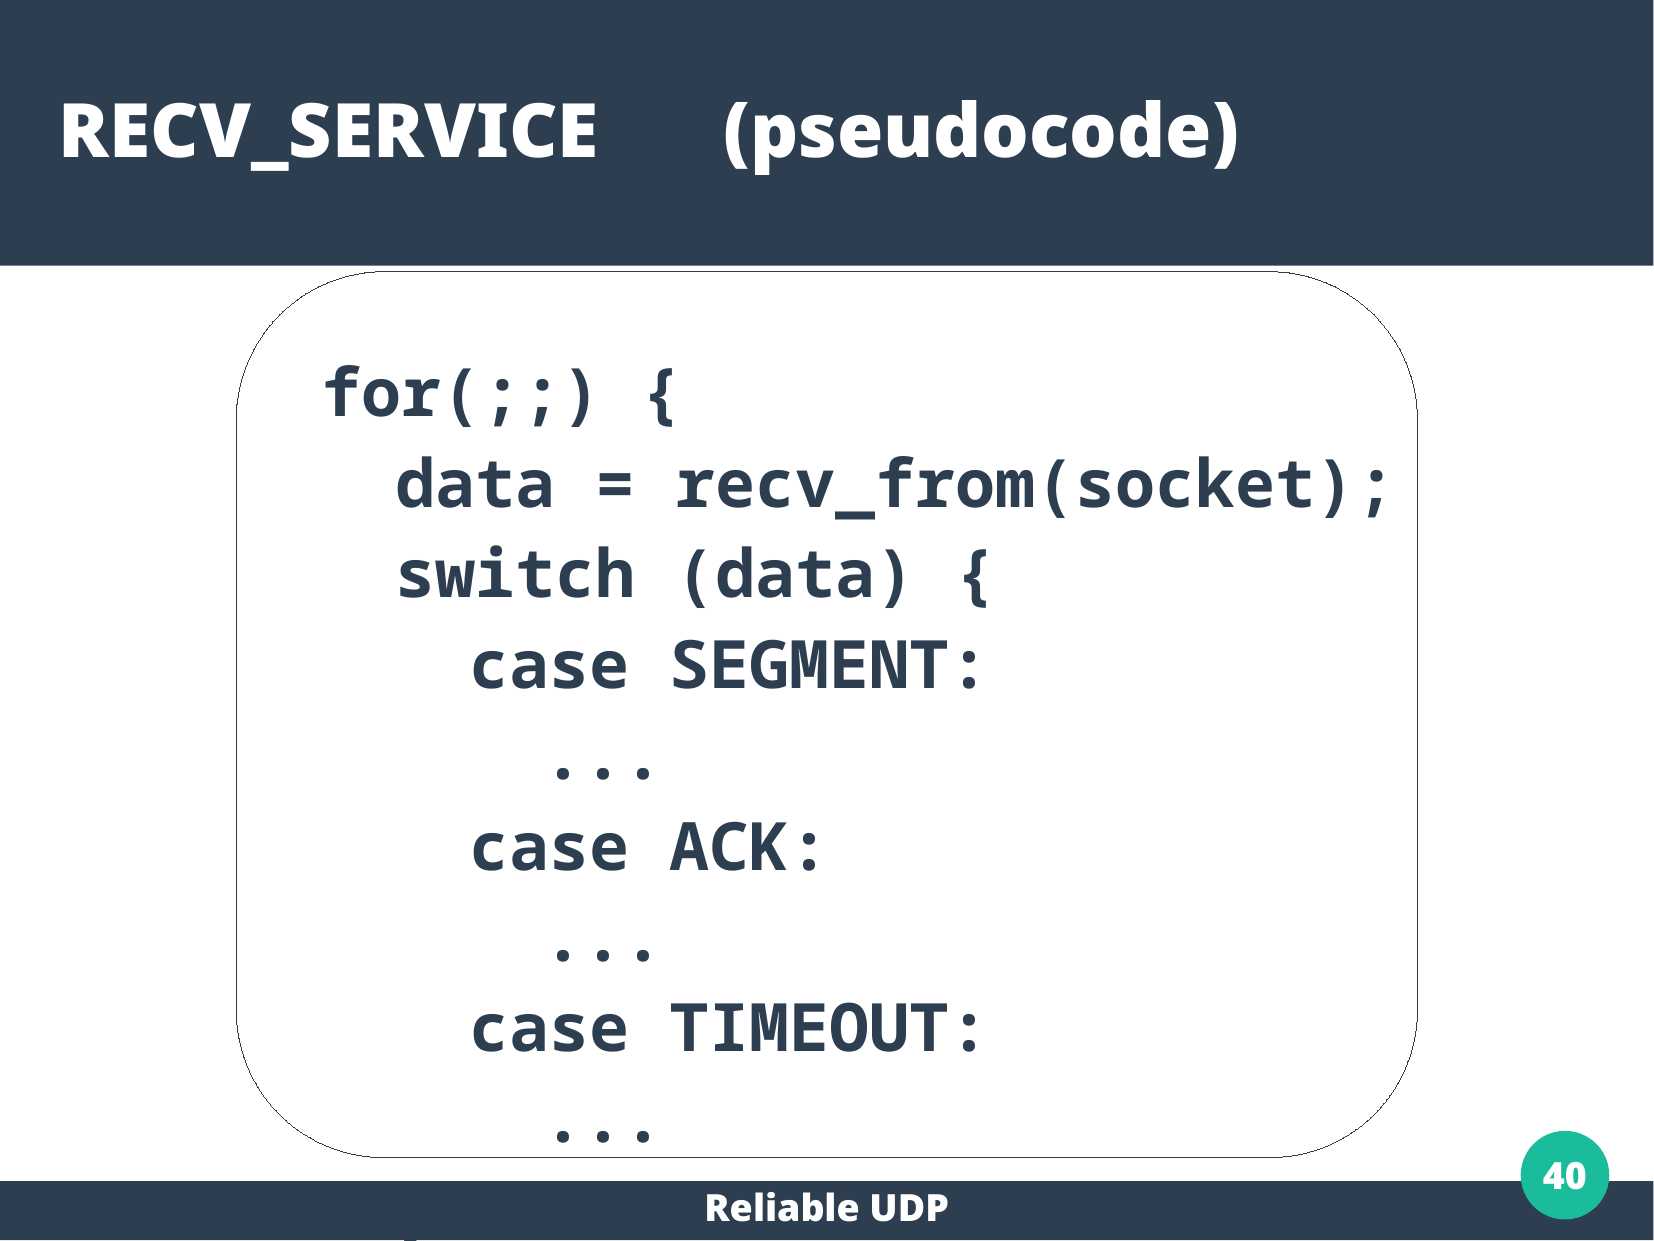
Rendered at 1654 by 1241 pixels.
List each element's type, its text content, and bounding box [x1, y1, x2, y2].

title RECV_SERVICE (pseudocode) [59, 49, 1595, 207]
text_box for(;;) { data = recv_from(socket); switch (data) { case SEGMENT: ... case ACK: ... case TIMEOUT: ... } } [307, 337, 1411, 1087]
